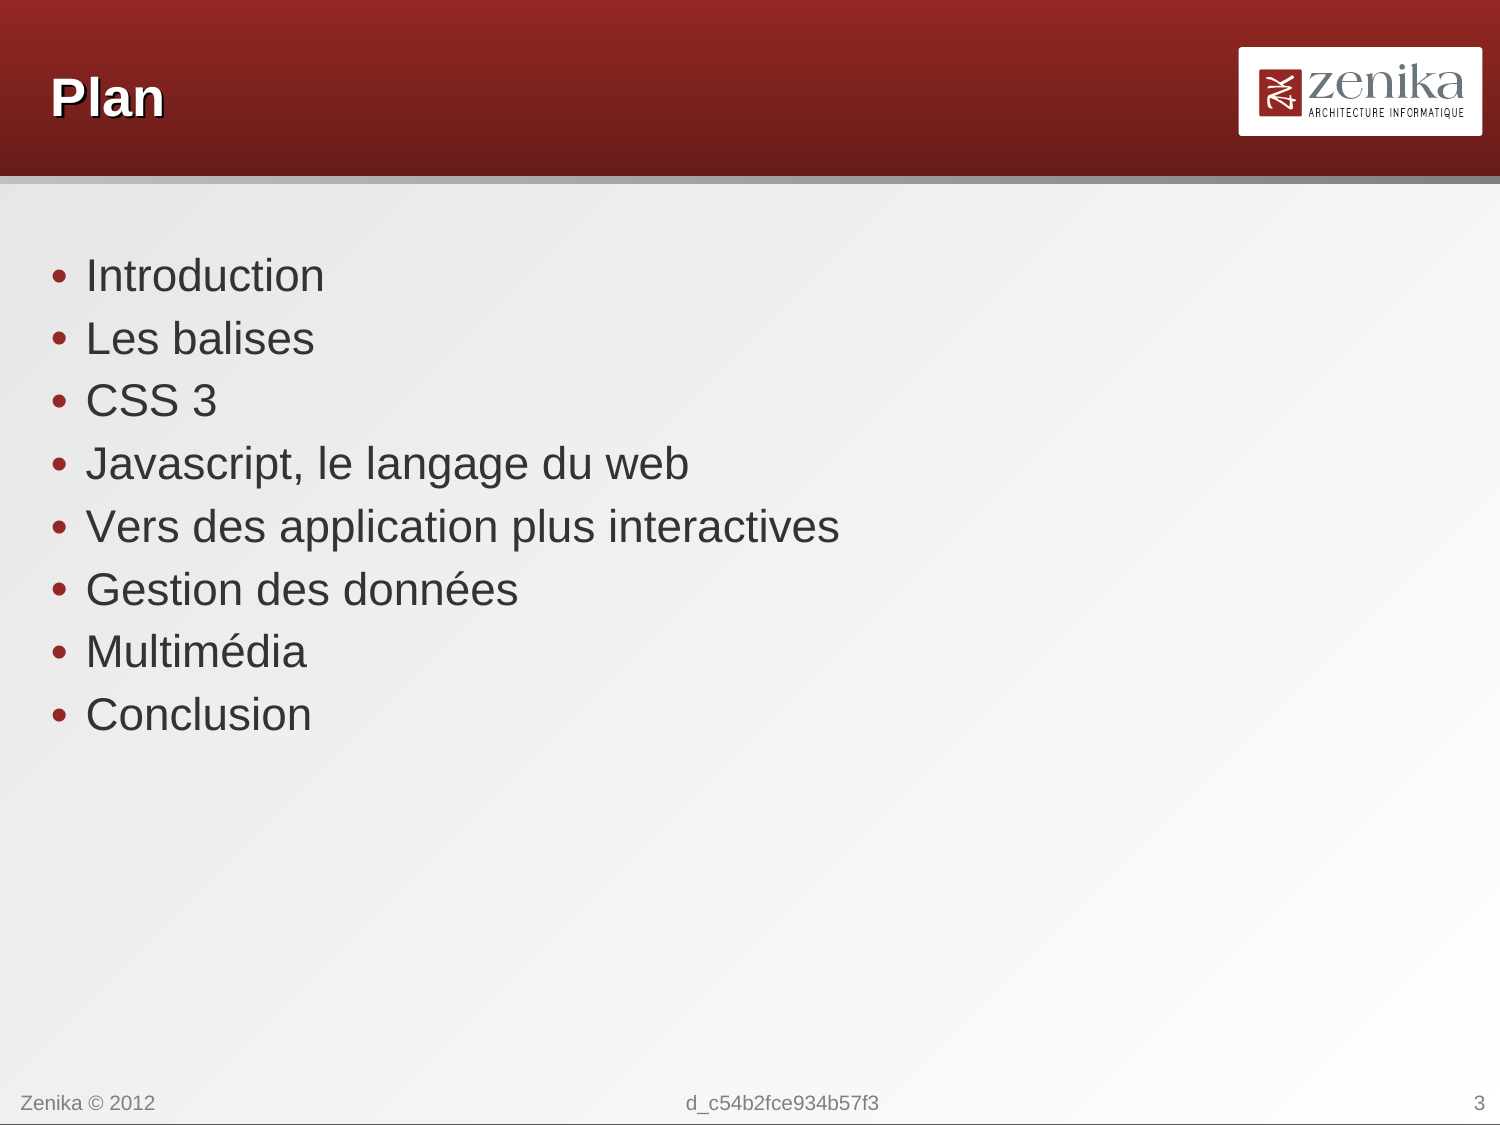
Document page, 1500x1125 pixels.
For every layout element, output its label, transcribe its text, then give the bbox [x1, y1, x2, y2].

list Introduction Les balises CSS 3 Javascript, le langage du web Vers des application plus interactives Gestion des données Multimédia Conclusion [50, 249, 1435, 1079]
picture [1257, 58, 1464, 125]
title Plan [50, 15, 1206, 180]
